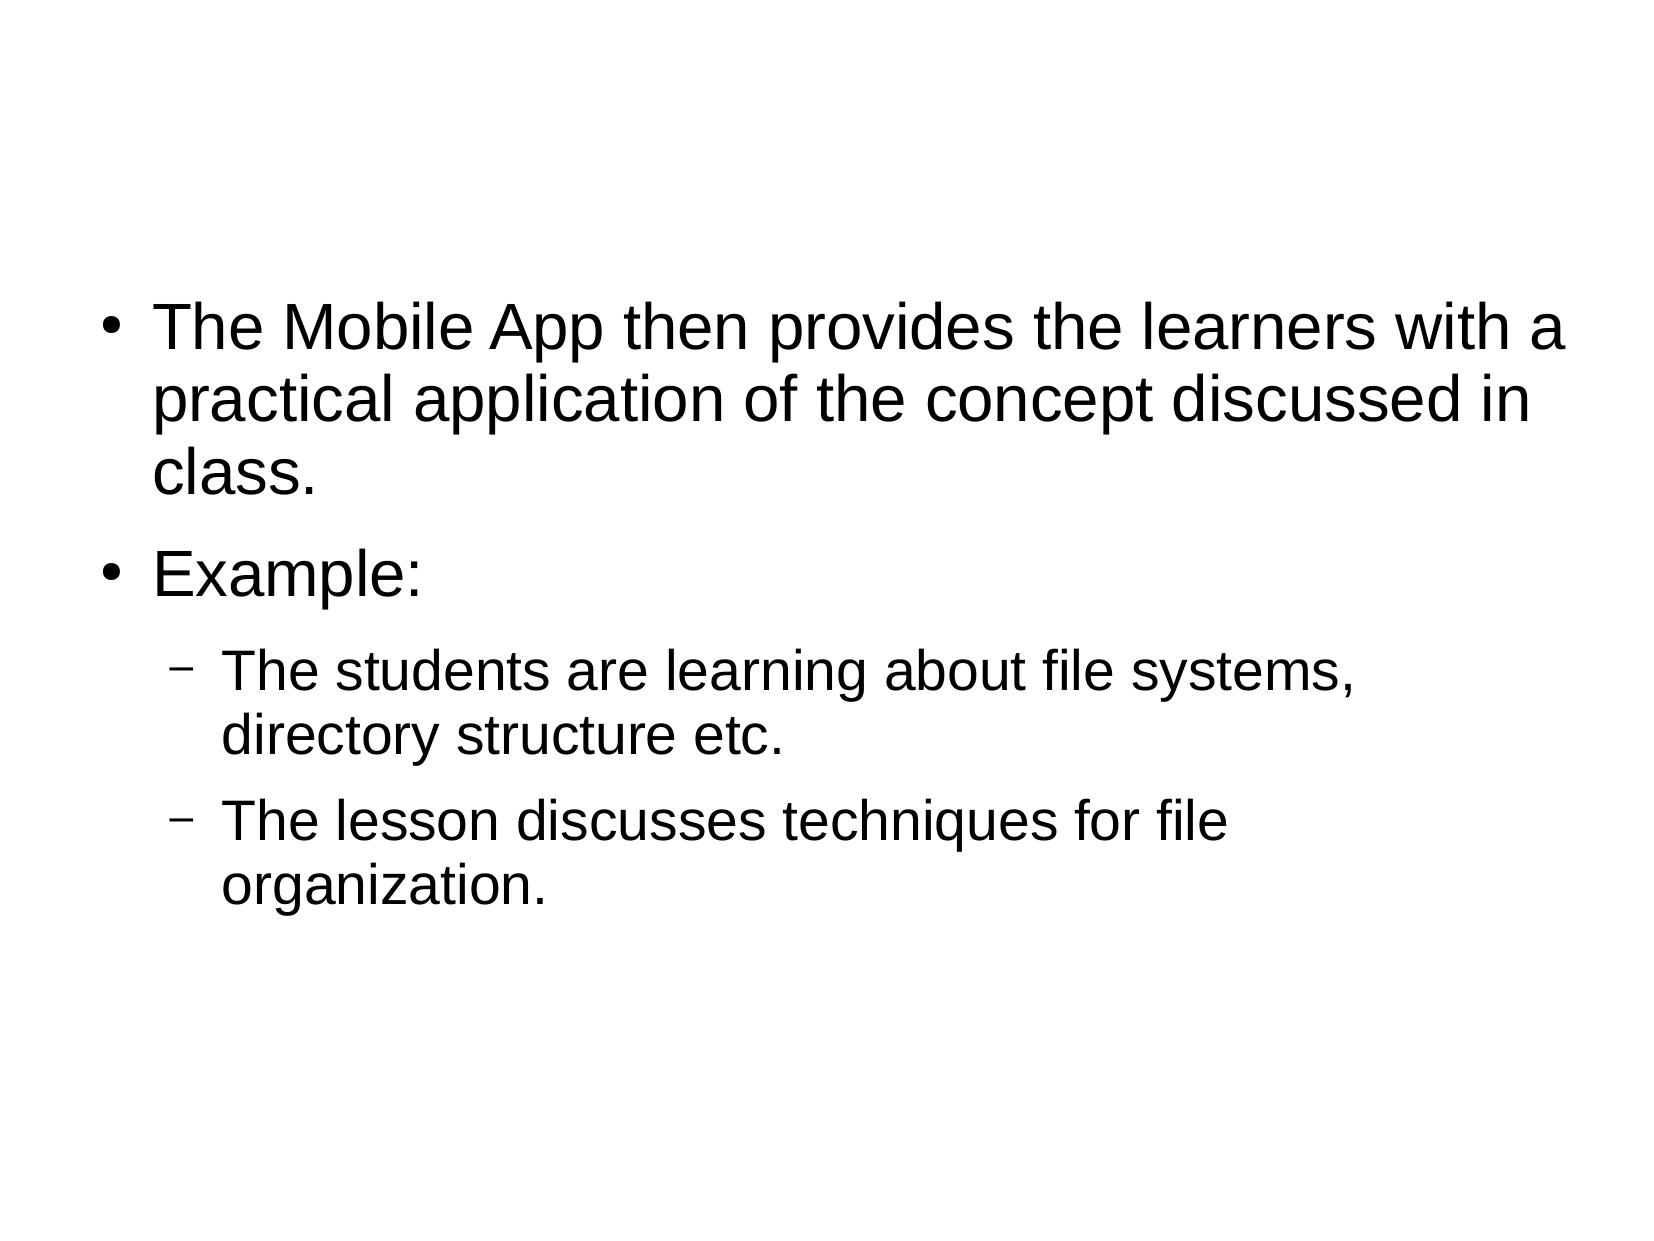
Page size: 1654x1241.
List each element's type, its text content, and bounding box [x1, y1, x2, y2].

list The Mobile App then provides the learners with a practical application of the concept discussed in class. Example: The students are learning about file systems, directory structure etc. The lesson discusses techniques for file organization. [82, 290, 1571, 1010]
